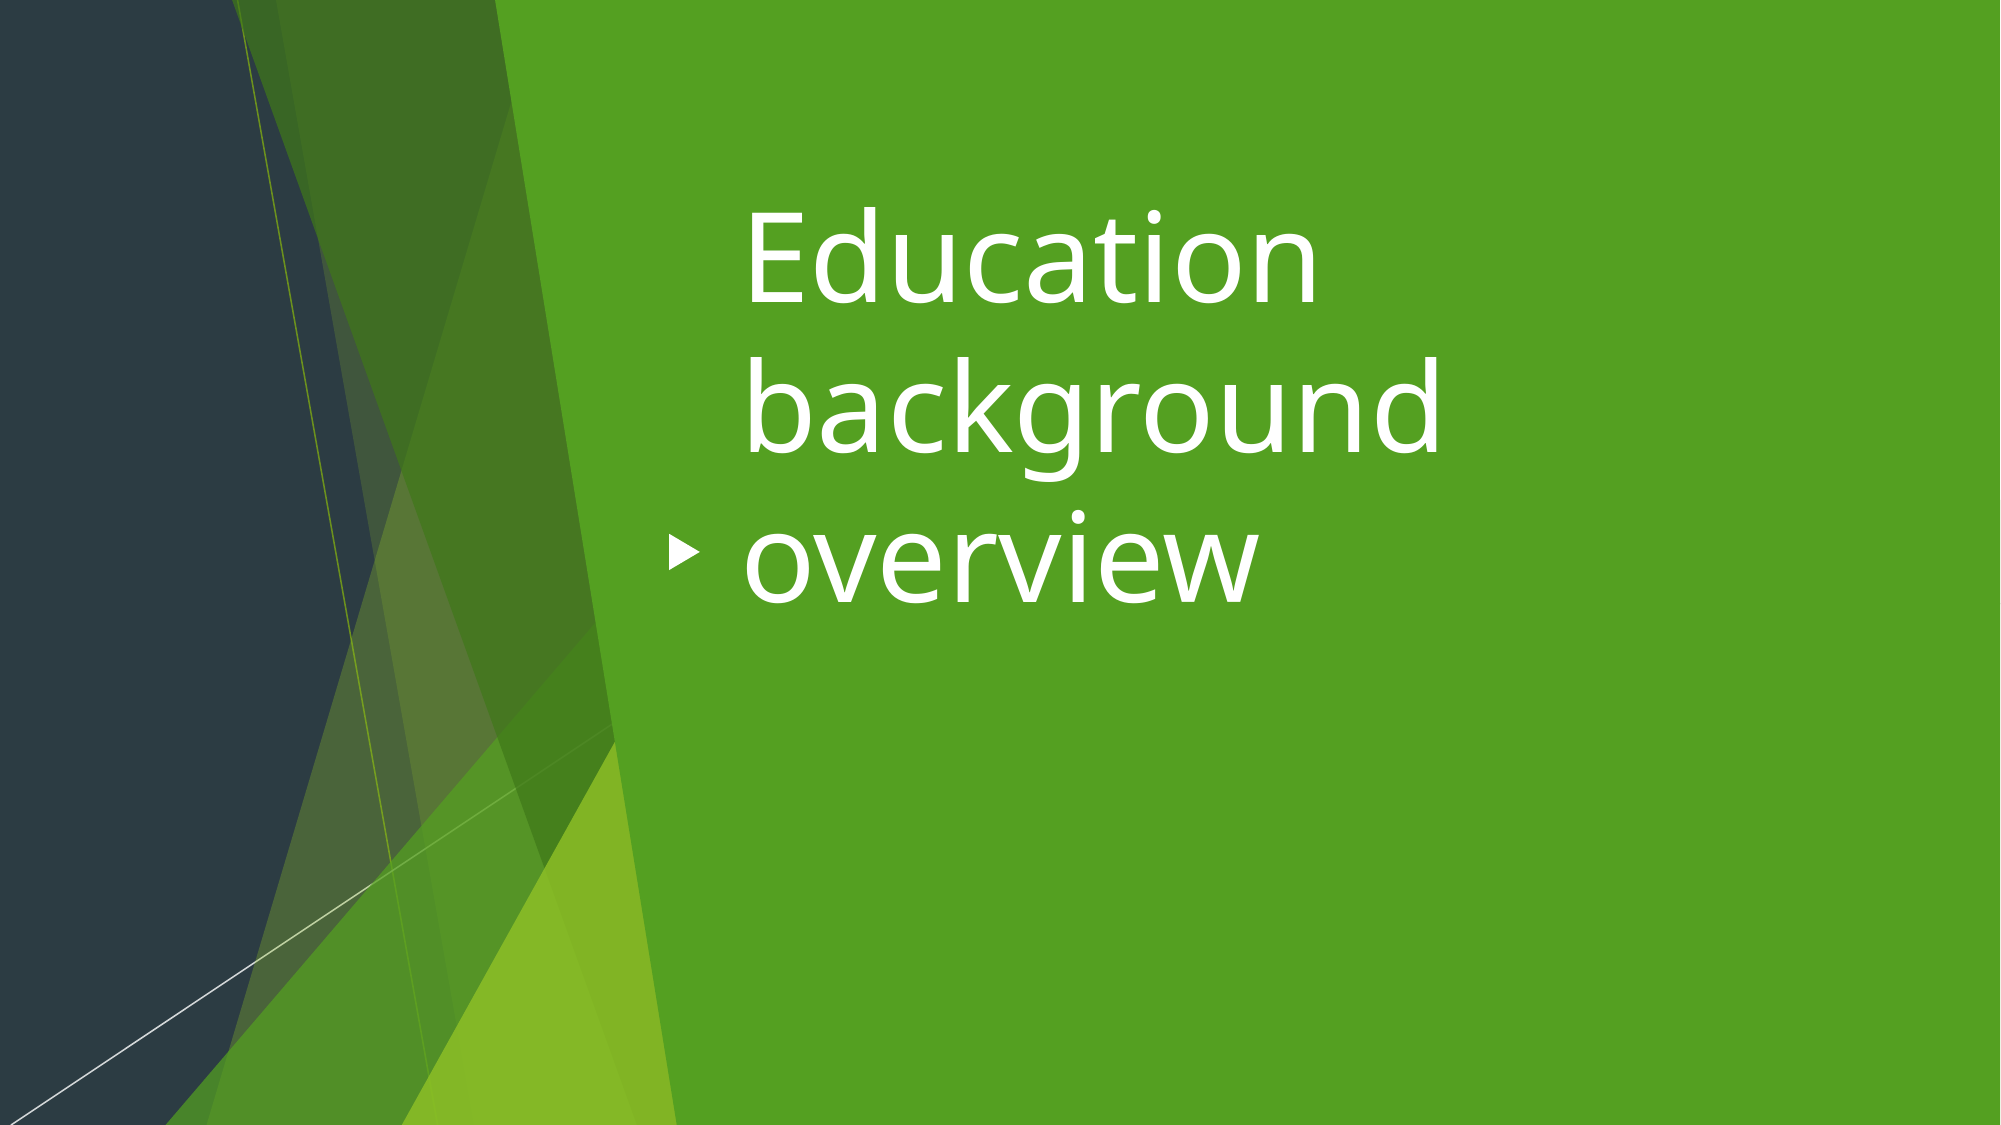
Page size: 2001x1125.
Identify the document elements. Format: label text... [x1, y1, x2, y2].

text_box [0, 0, 2000, 1125]
title Education background overview [724, 167, 1867, 635]
